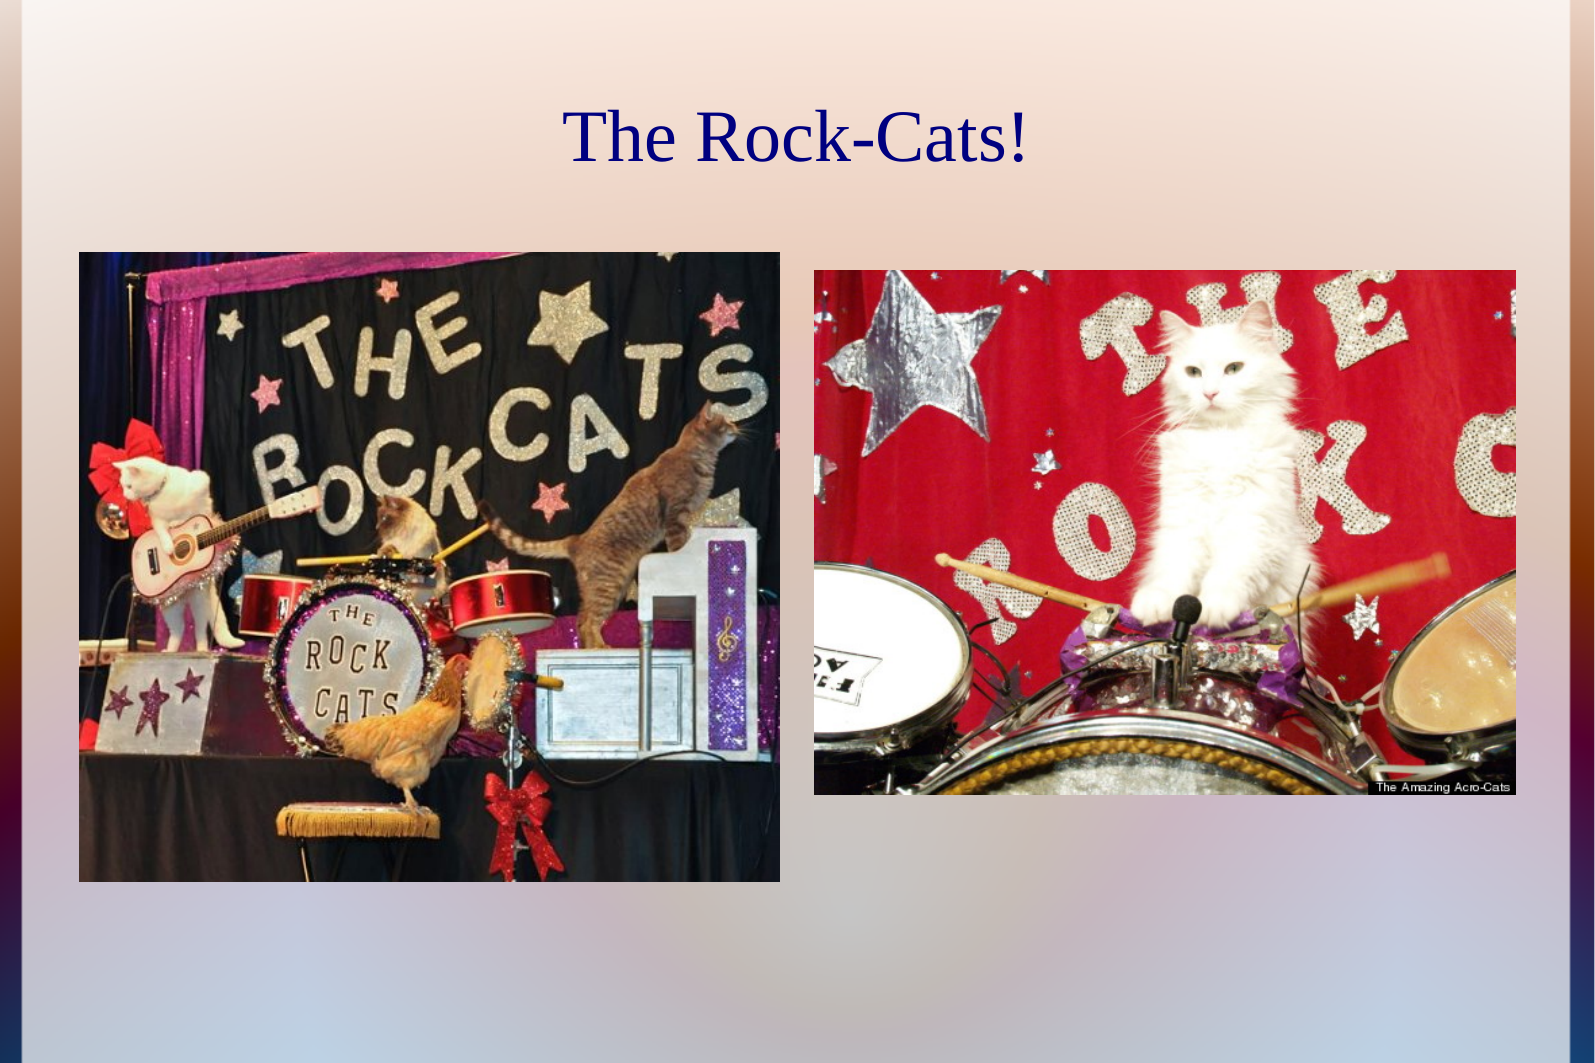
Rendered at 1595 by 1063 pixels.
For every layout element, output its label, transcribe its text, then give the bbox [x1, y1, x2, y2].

title The Rock-Cats! [79, 47, 1515, 225]
picture [0, 0, 1595, 1063]
